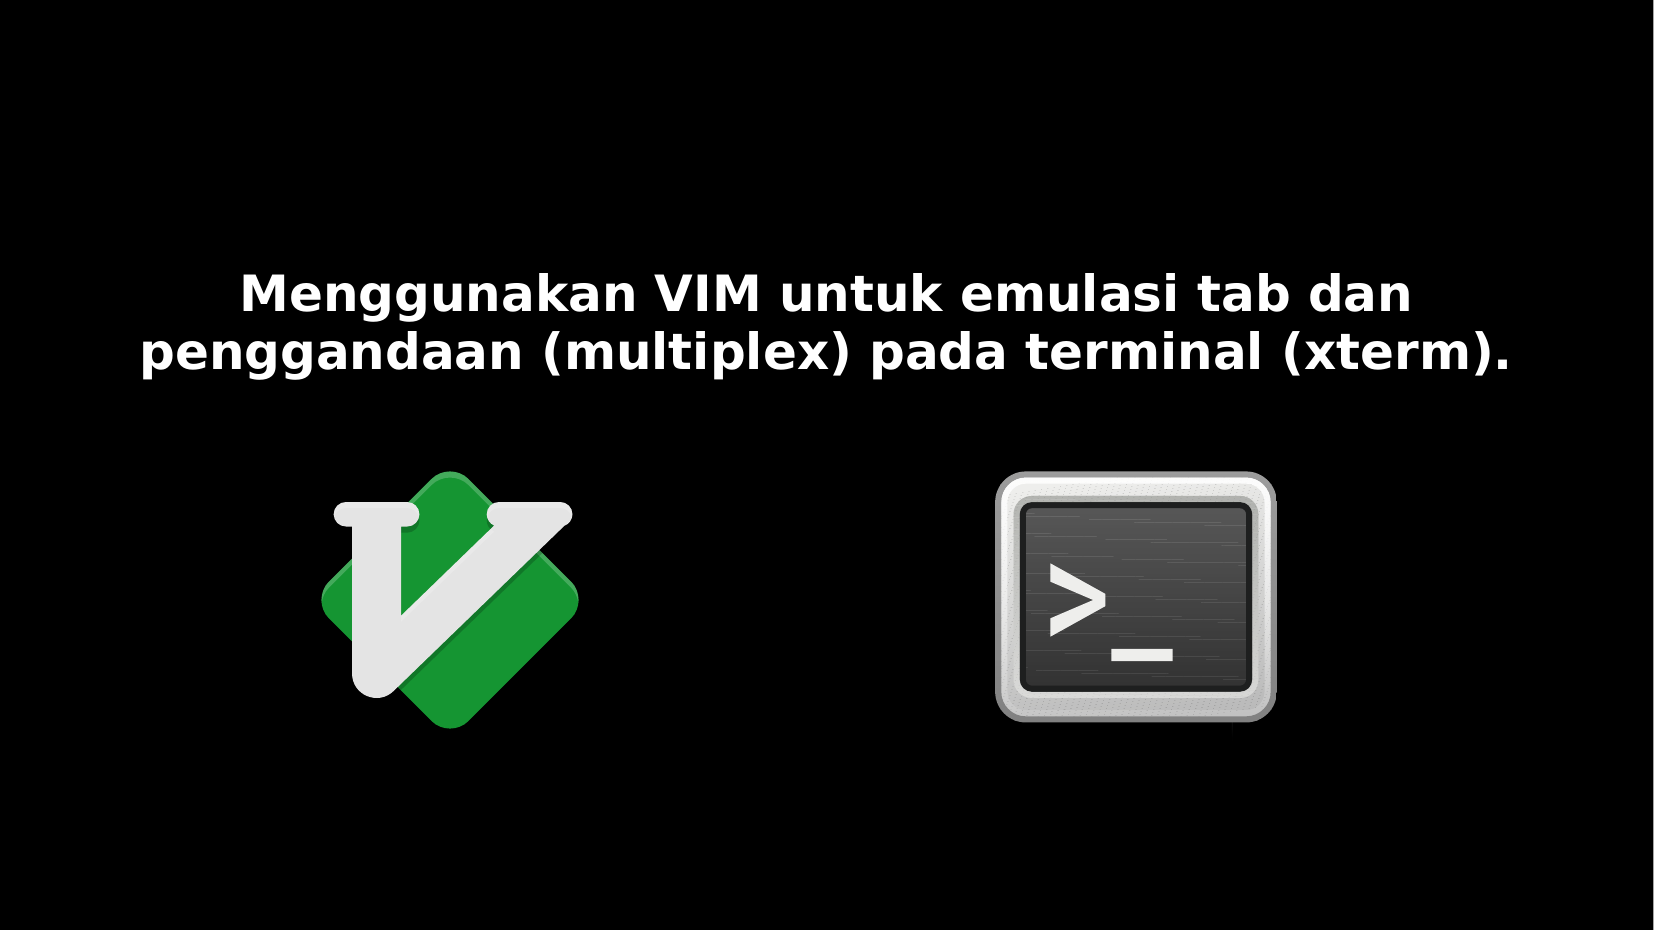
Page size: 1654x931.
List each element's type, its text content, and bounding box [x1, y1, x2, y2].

picture [300, 450, 601, 751]
title Menggunakan VIM untuk emulasi tab dan penggandaan (multiplex) pada terminal (xterm). [82, 245, 1571, 401]
picture [985, 450, 1286, 751]
